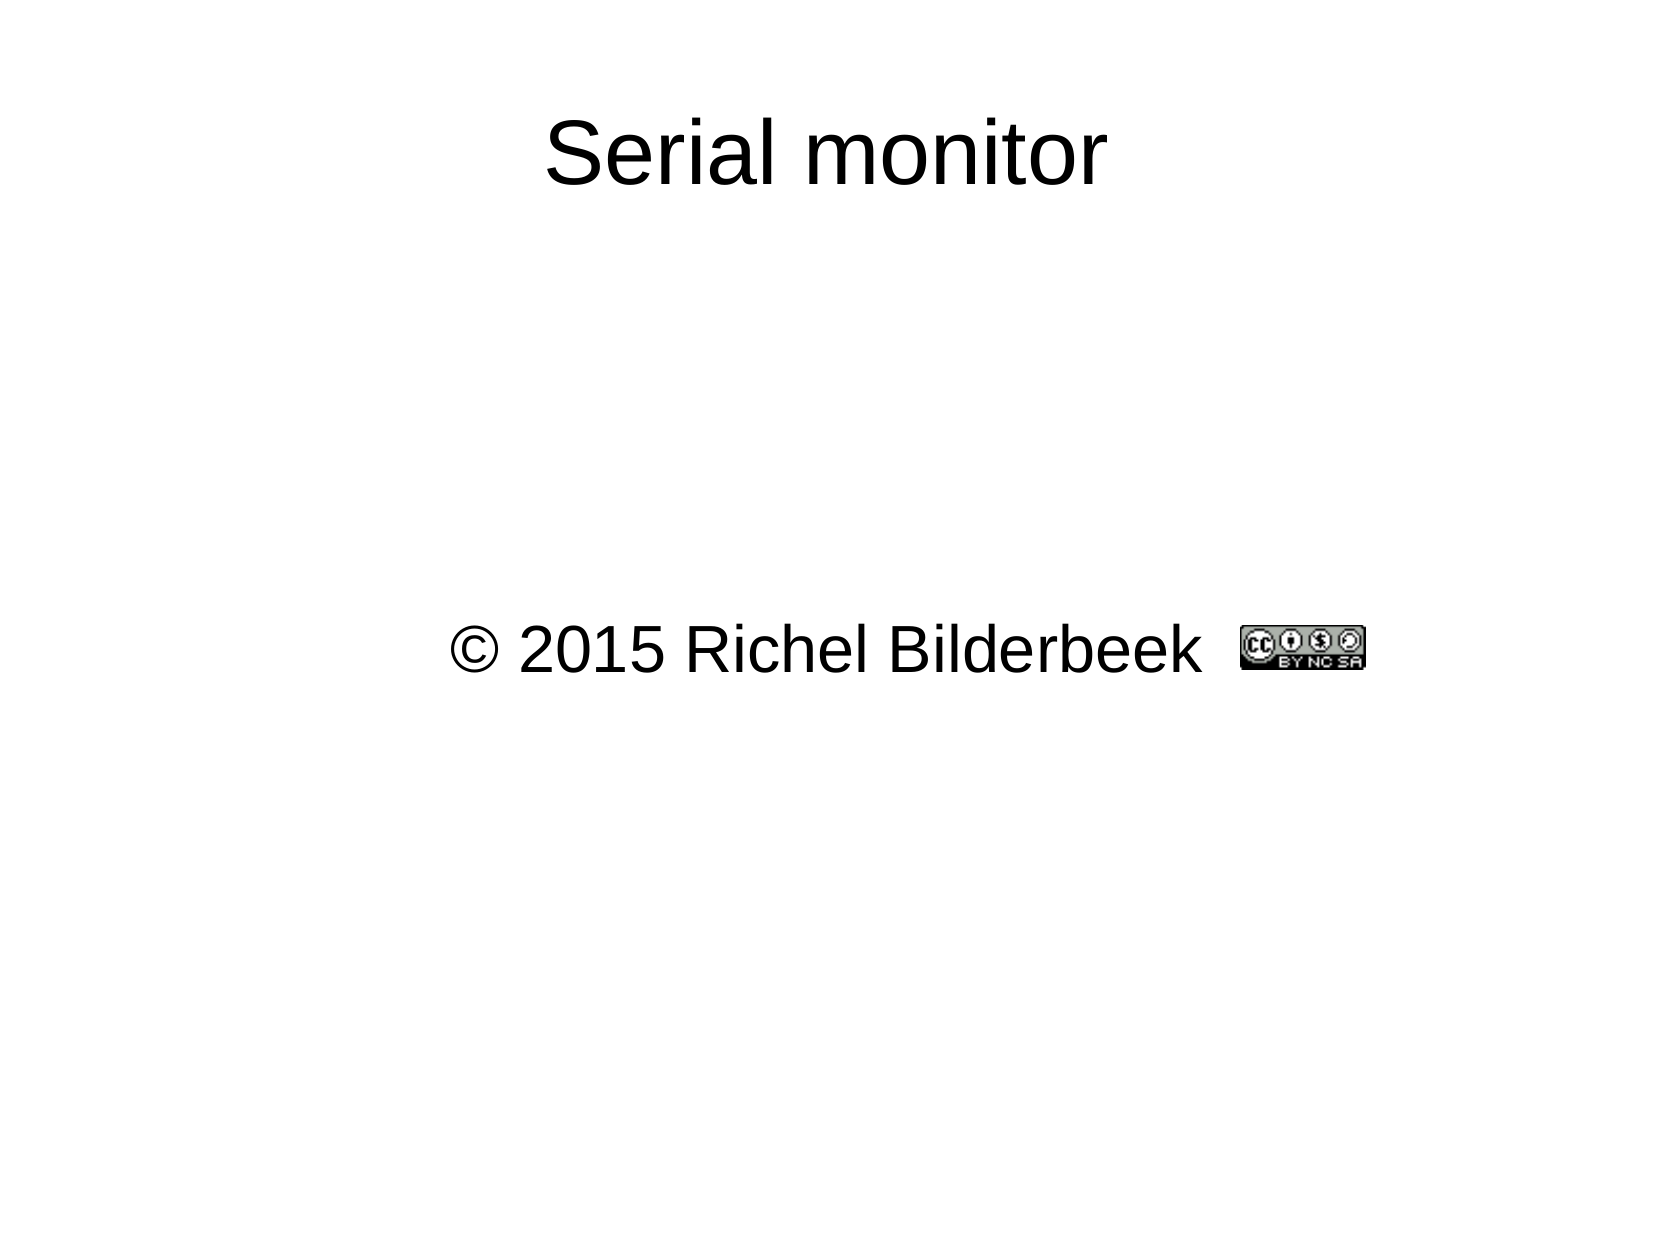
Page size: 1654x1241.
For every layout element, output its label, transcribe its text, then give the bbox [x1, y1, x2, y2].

title Serial monitor [82, 49, 1571, 257]
picture [1240, 625, 1366, 670]
subtitle © 2015 Richel Bilderbeek [82, 290, 1571, 1010]
